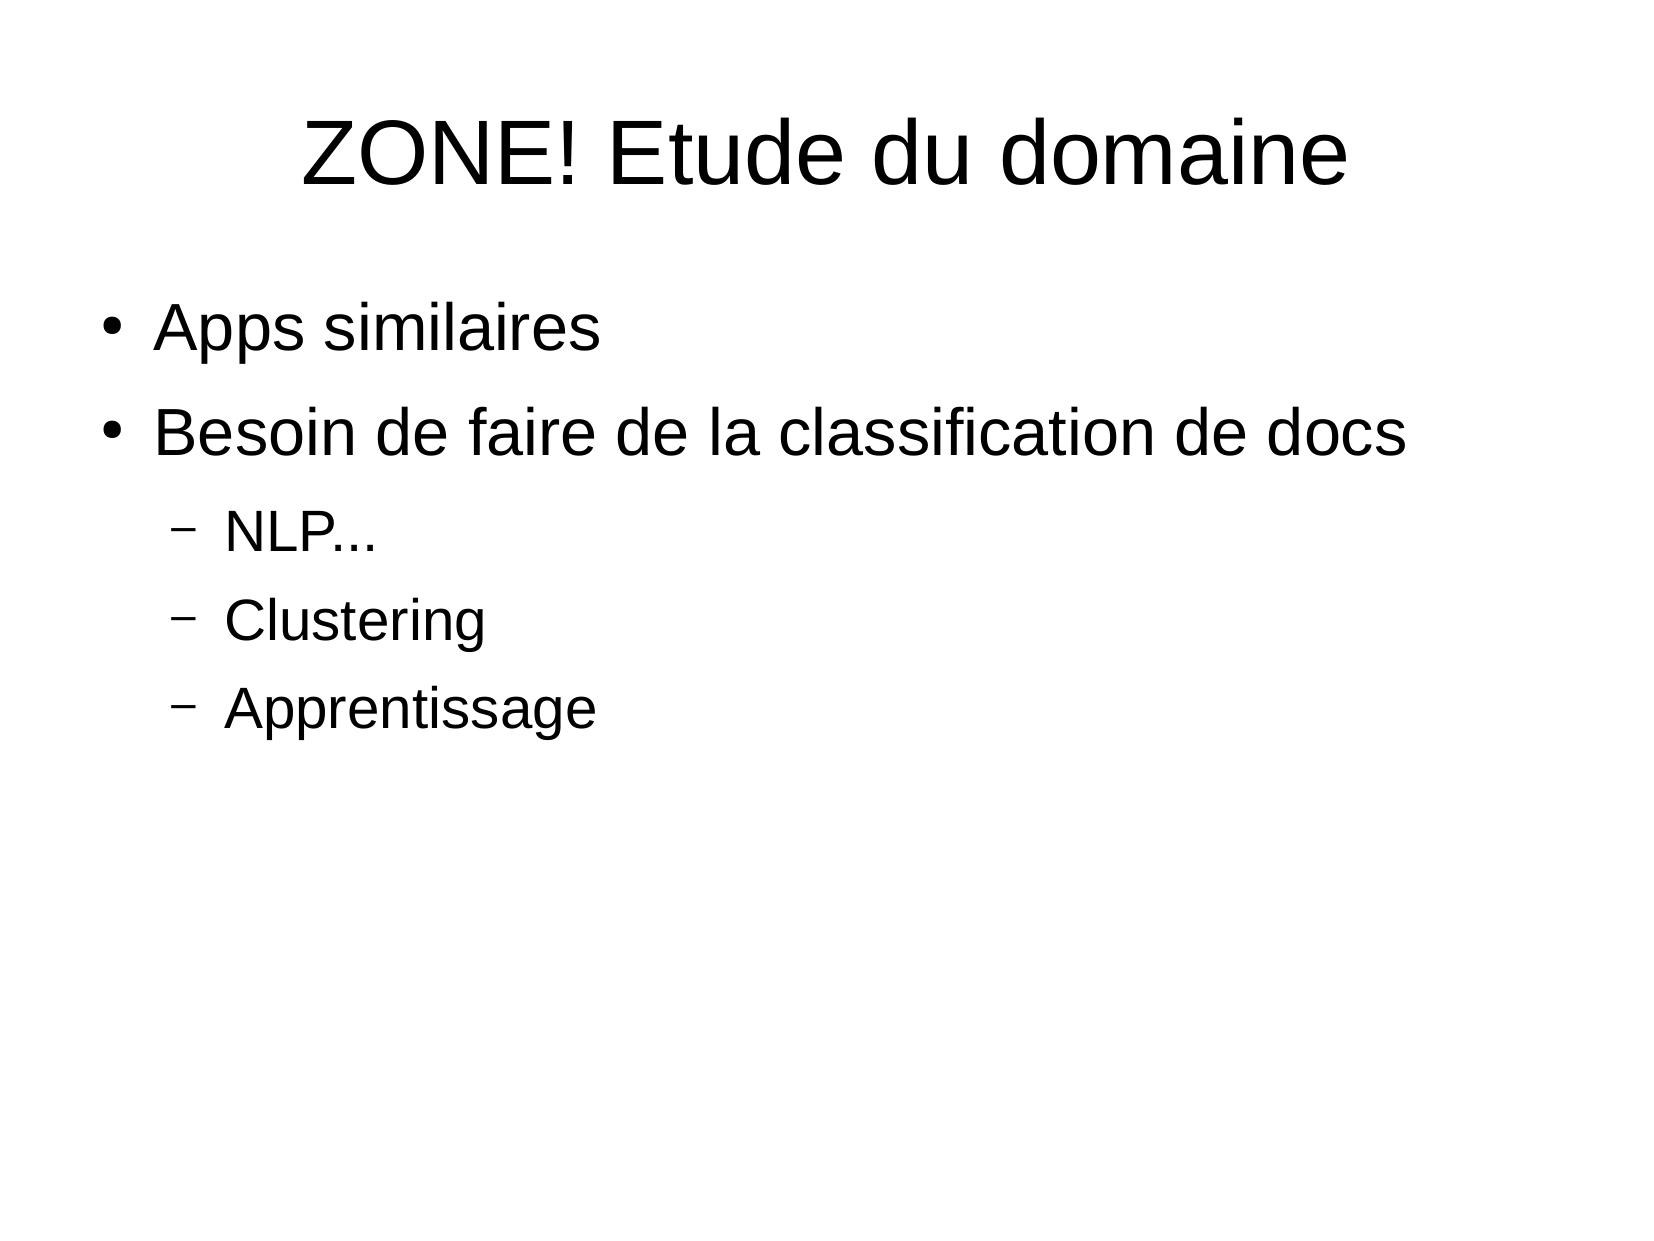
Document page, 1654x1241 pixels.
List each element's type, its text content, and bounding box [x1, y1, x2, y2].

title ZONE! Etude du domaine [82, 49, 1571, 257]
list Apps similaires Besoin de faire de la classification de docs NLP... Clustering Apprentissage [82, 290, 1538, 1010]
